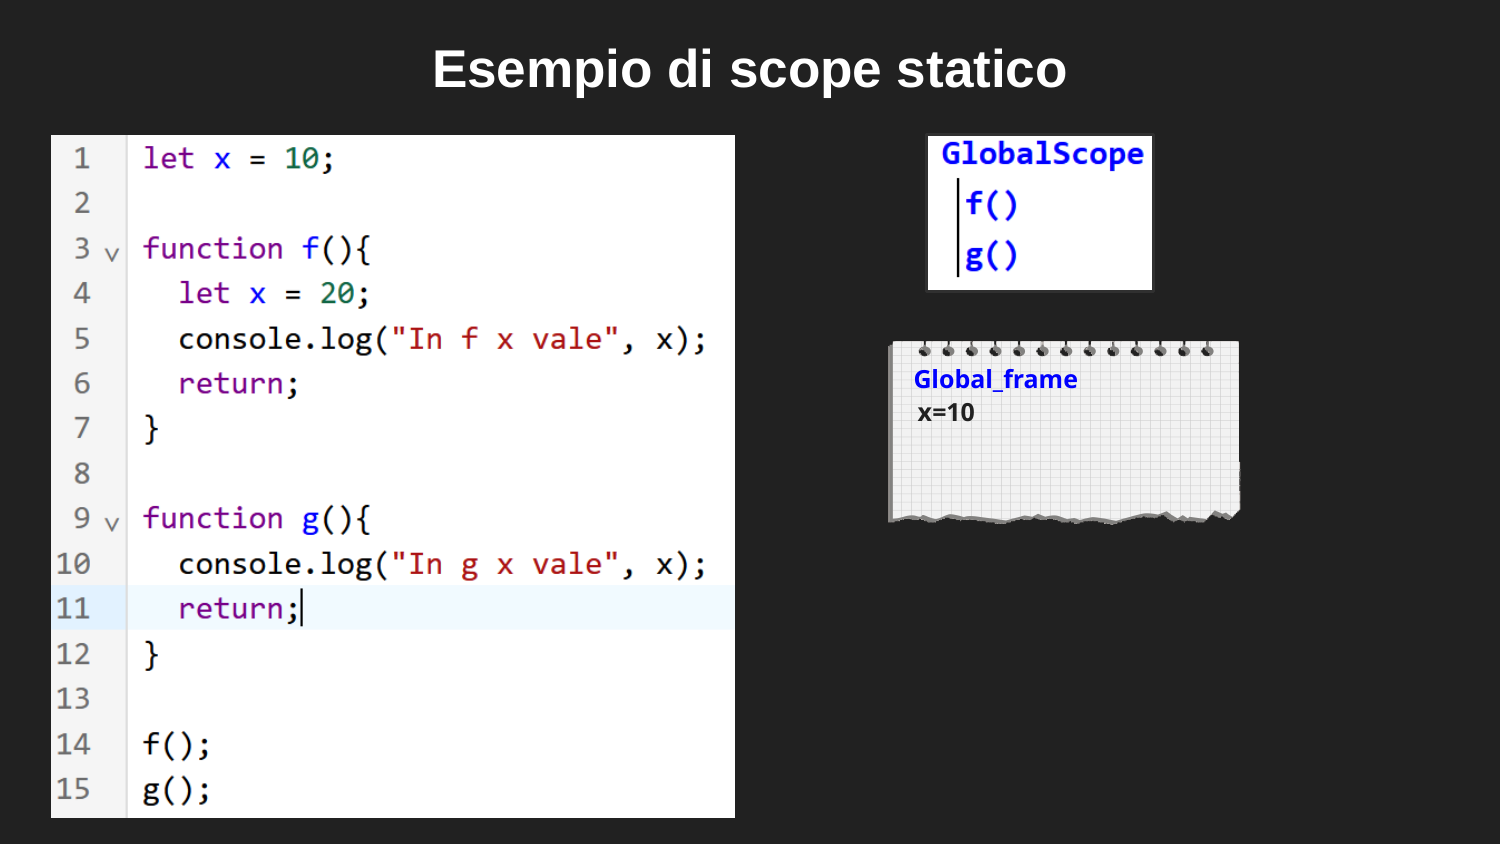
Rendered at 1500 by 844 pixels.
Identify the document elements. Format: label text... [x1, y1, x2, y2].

picture [882, 338, 1249, 528]
picture [51, 135, 735, 818]
text_box x=10 [902, 402, 1180, 442]
text_box Global_frame [898, 369, 1175, 409]
title Esempio di scope statico [51, 20, 1449, 114]
picture [928, 136, 1153, 290]
